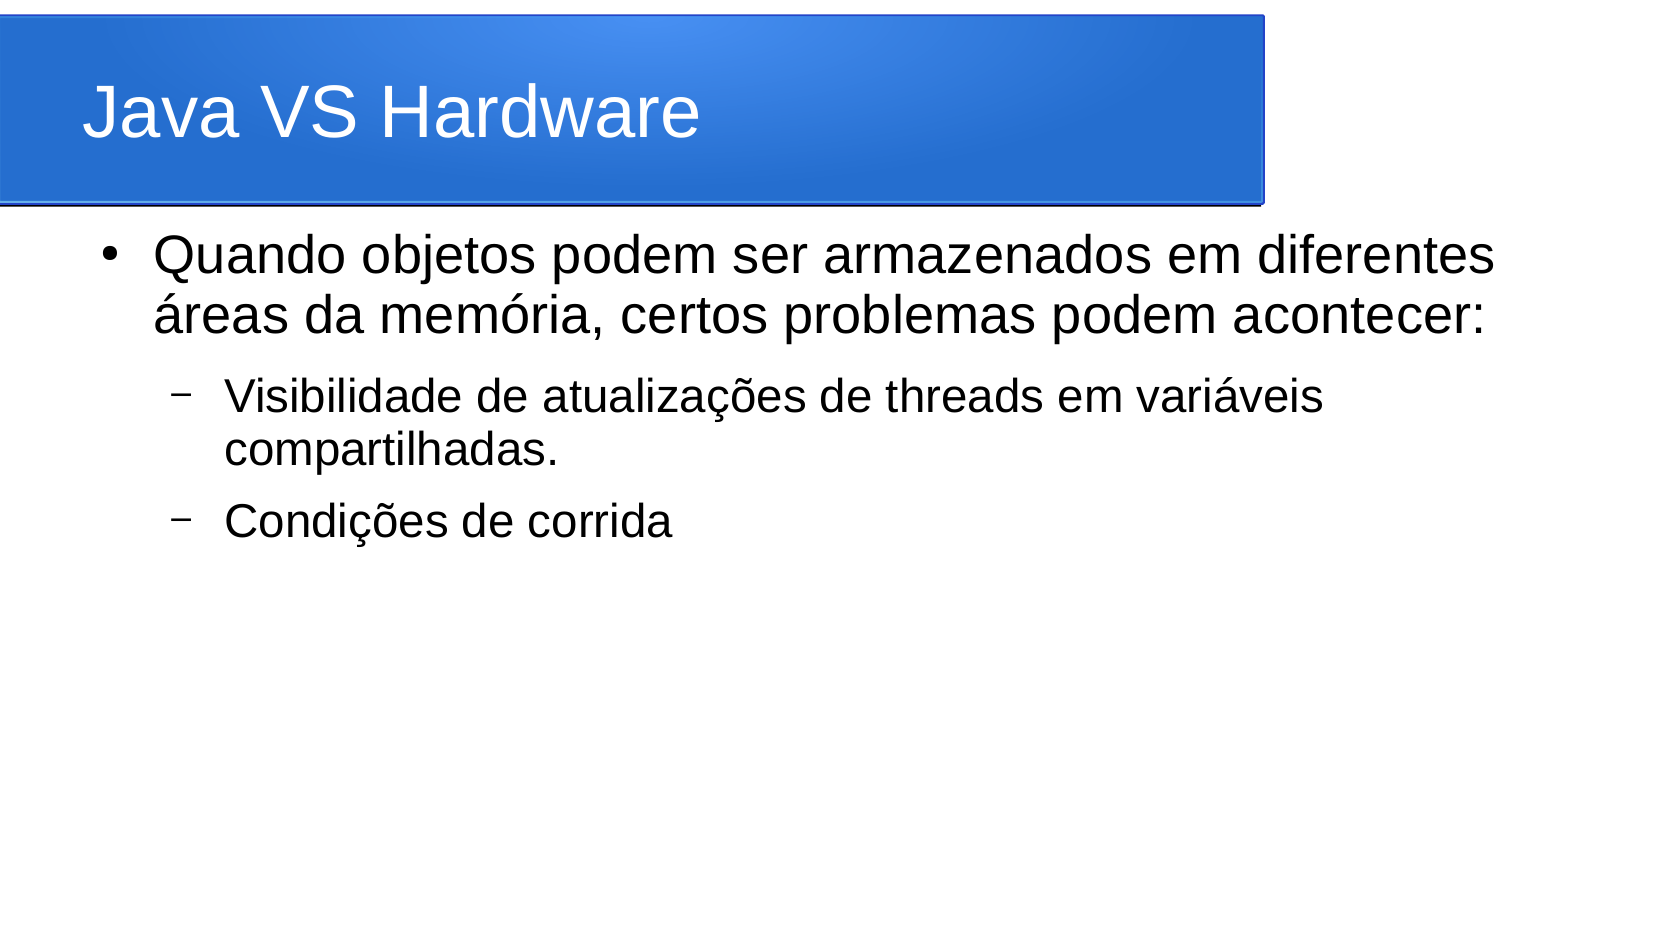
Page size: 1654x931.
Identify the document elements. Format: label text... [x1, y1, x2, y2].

title Java VS Hardware [82, 35, 1235, 189]
list Quando objetos podem ser armazenados em diferentes áreas da memória, certos problemas podem acontecer: Visibilidade de atualizações de threads em variáveis compartilhadas. Condições de corrida [82, 224, 1571, 764]
